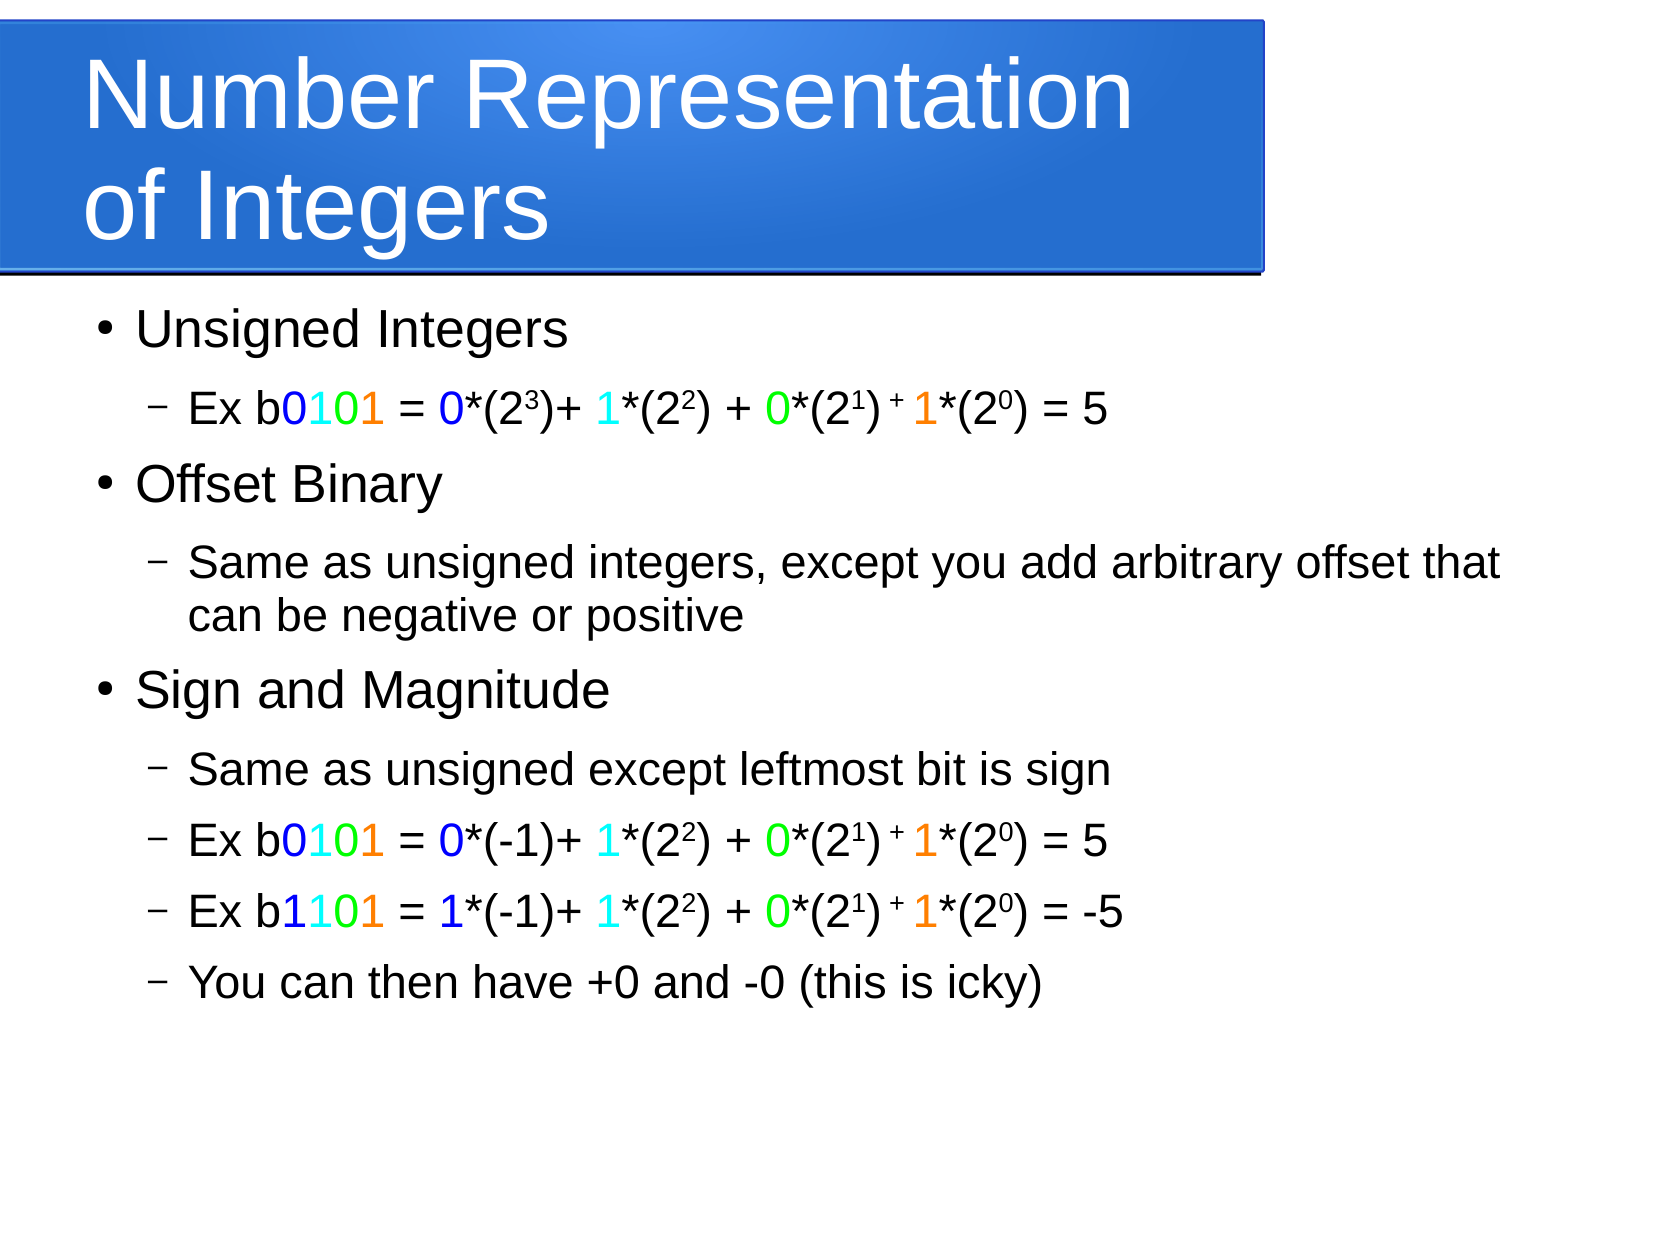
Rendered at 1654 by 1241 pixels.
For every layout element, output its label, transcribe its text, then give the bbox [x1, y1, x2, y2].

title Number Representation of Integers [82, 38, 1235, 261]
list Unsigned Integers Ex b0101 = 0*(23)+ 1*(22) + 0*(21) + 1*(20) = 5 Offset Binary Same as unsigned integers, except you add arbitrary offset that can be negative or positive Sign and Magnitude Same as unsigned except leftmost bit is sign Ex b0101 = 0*(-1)+ 1*(22) + 0*(21) + 1*(20) = 5 Ex b1101 = 1*(-1)+ 1*(22) + 0*(21) + 1*(20) = -5 You can then have +0 and -0 (this is icky) [82, 299, 1571, 1019]
